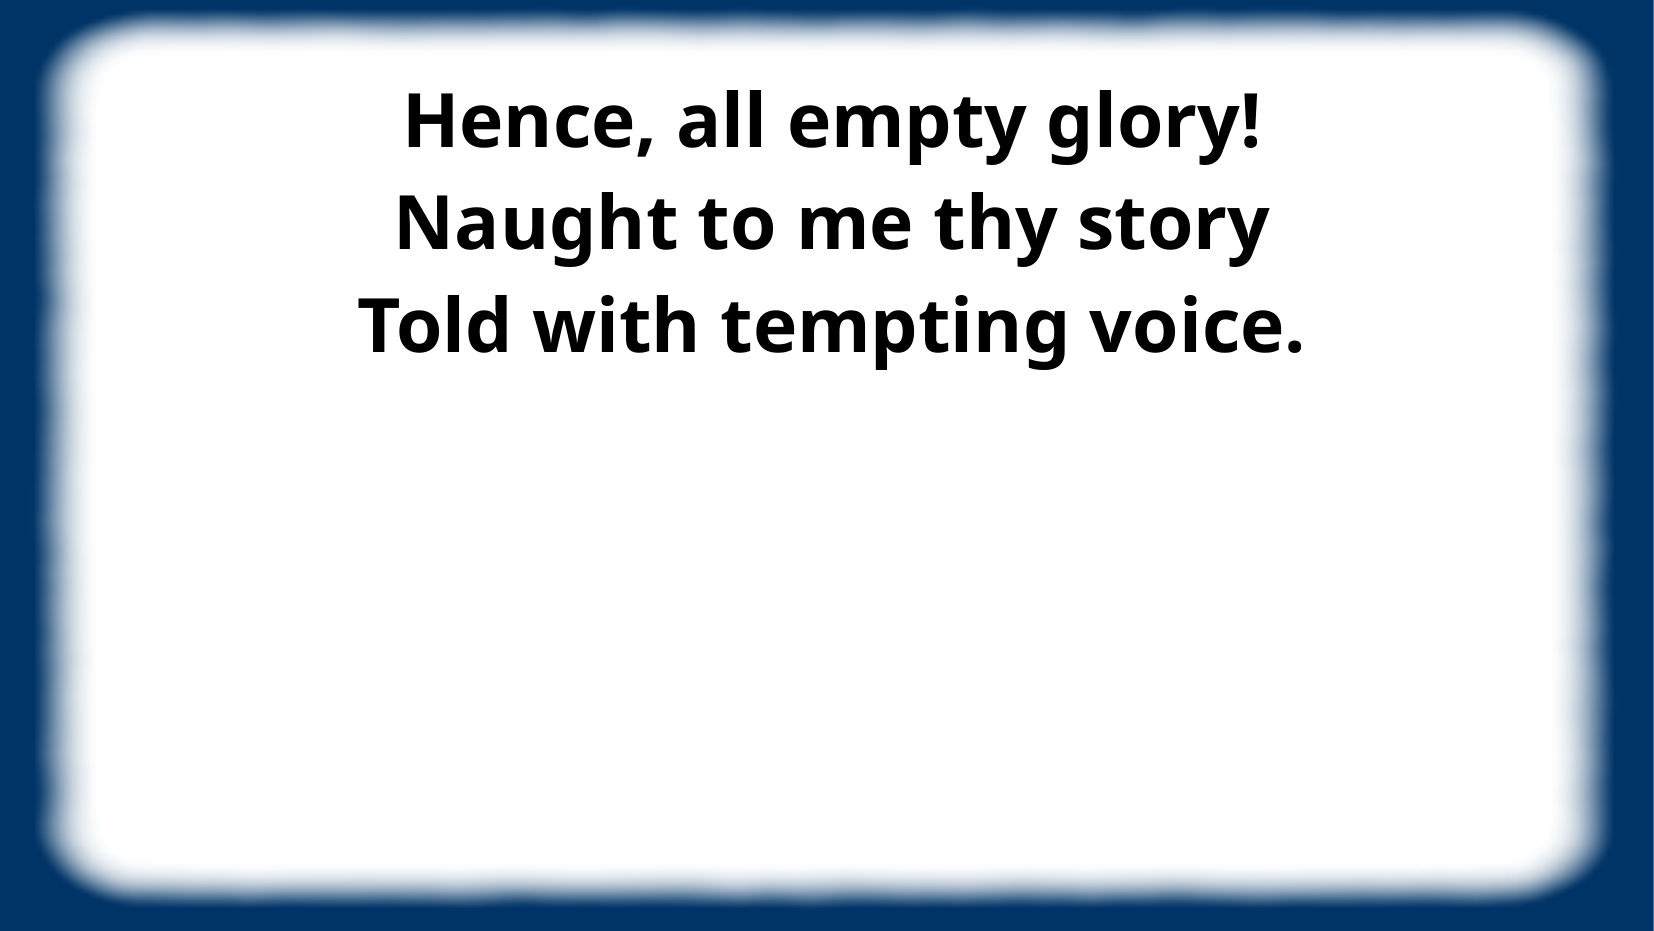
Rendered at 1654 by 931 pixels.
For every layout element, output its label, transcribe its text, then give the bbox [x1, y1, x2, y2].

picture [0, 0, 1654, 931]
text_box Hence, all empty glory! Naught to me thy story Told with tempting voice. [90, 60, 1576, 391]
